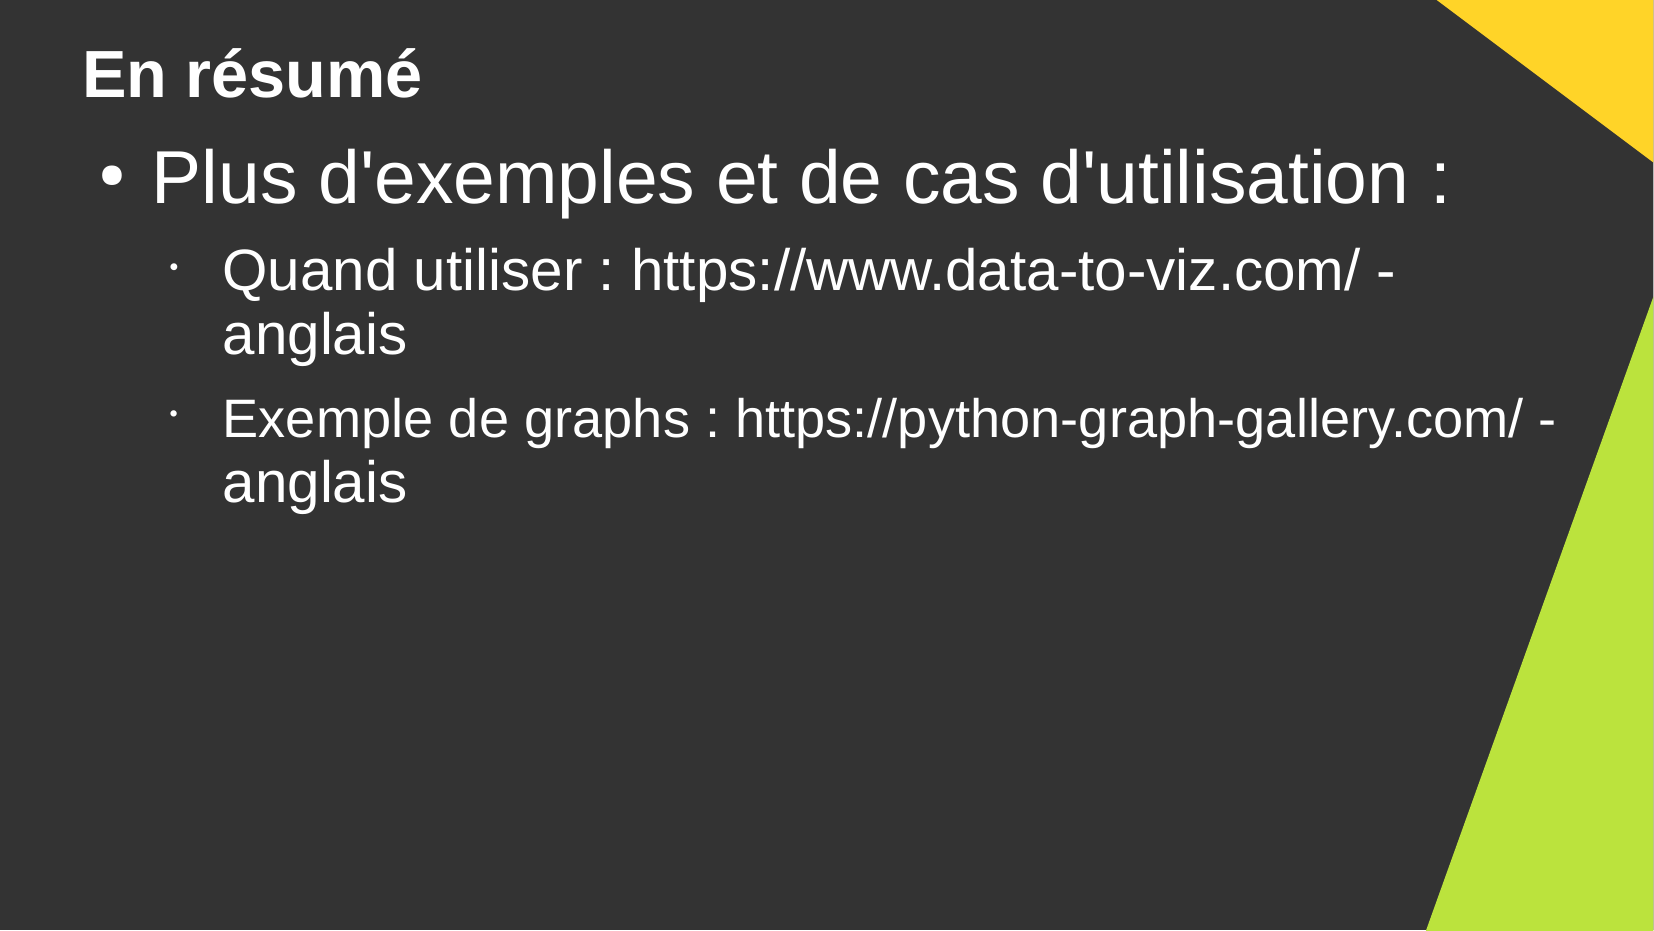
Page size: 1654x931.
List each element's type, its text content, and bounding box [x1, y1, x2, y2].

text_box [1436, 0, 1654, 163]
text_box [1425, 294, 1654, 931]
list Plus d'exemples et de cas d'utilisation : Quand utiliser : https://www.data-to-viz.com/ - anglais Exemple de graphs : https://python-graph-gallery.com/ - anglais [80, 135, 1560, 638]
title En résumé [82, 37, 1571, 115]
